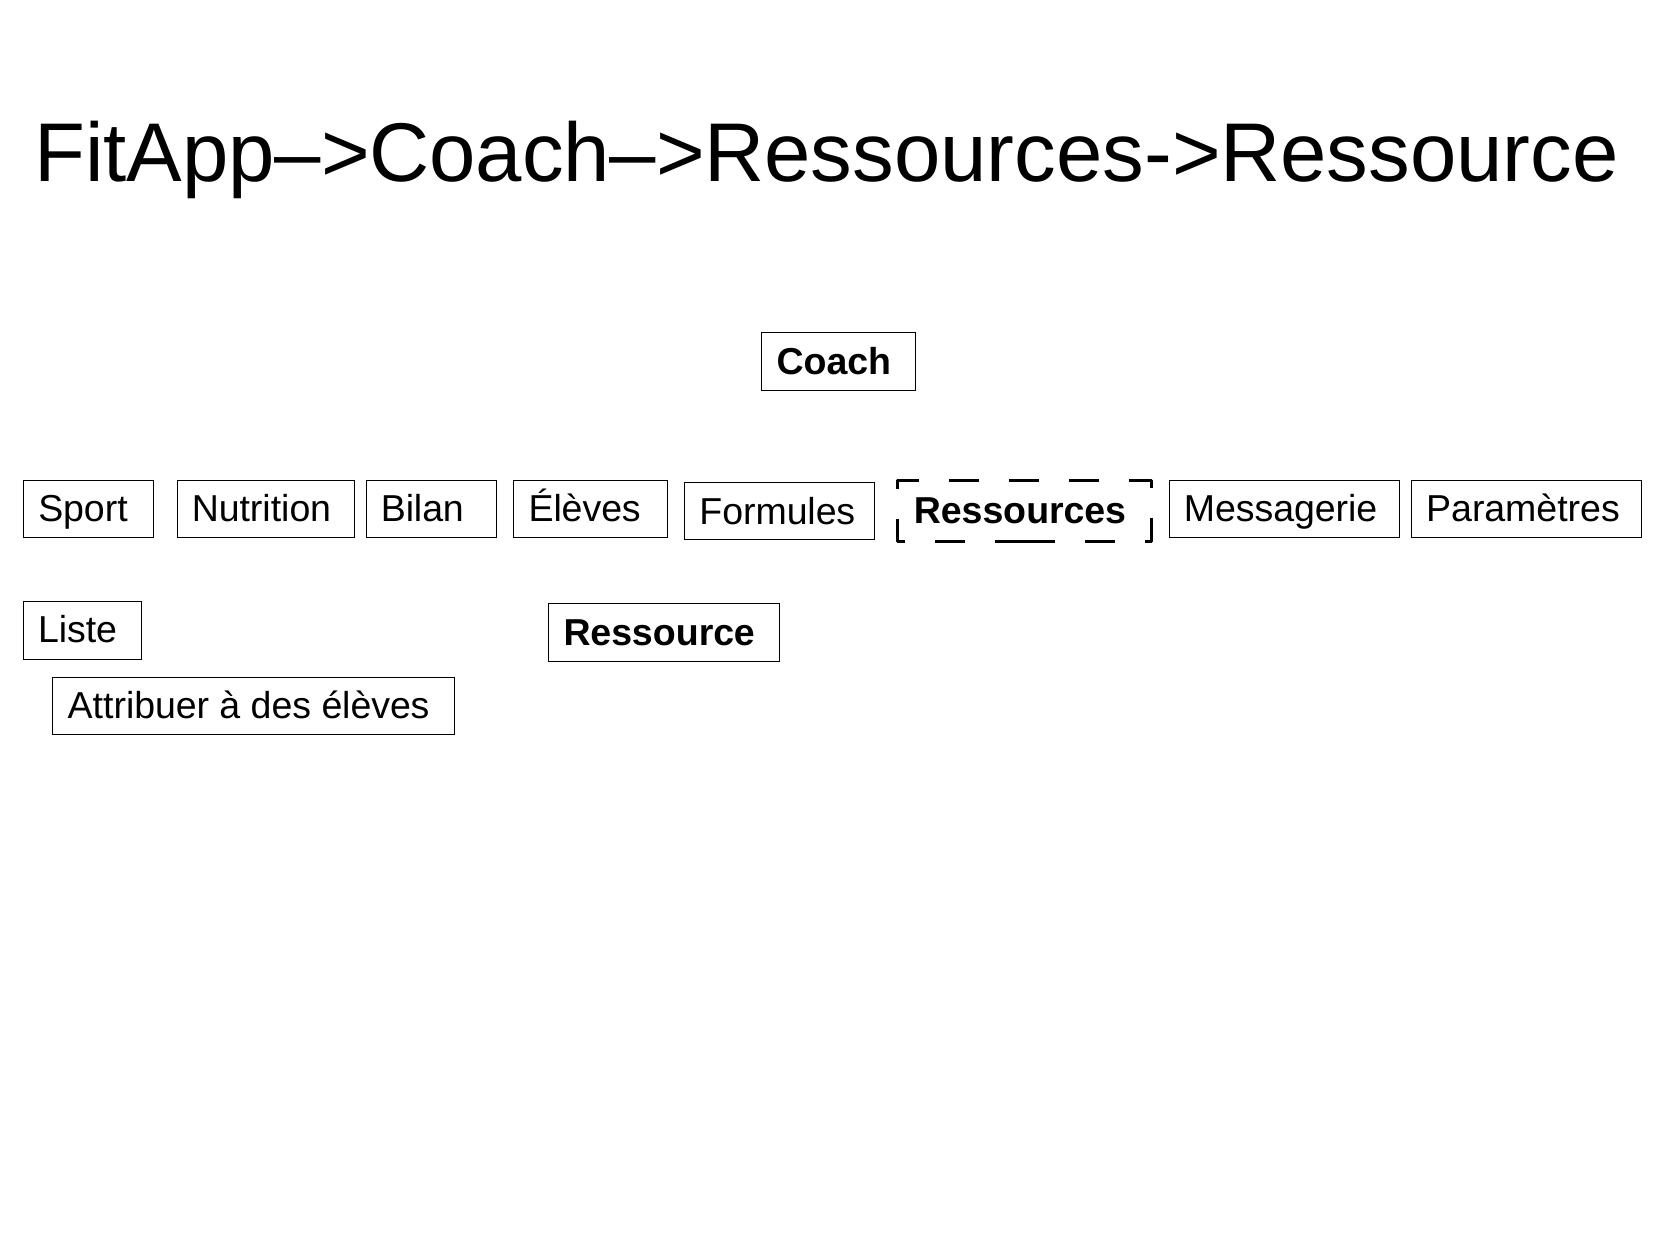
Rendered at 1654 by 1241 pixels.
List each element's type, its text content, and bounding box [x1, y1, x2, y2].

text_box Ressource [548, 603, 780, 662]
text_box Ressources [897, 480, 1152, 542]
text_box Coach [761, 332, 916, 391]
text_box Attribuer à des élèves [52, 677, 455, 735]
text_box Sport [23, 480, 154, 538]
text_box Formules [684, 482, 875, 540]
title FitApp–>Coach–>Ressources->Ressource [11, 49, 1642, 257]
text_box Bilan [366, 480, 497, 538]
text_box Paramètres [1411, 480, 1642, 538]
text_box Liste [23, 601, 142, 660]
text_box Nutrition [177, 480, 355, 538]
text_box Élèves [513, 480, 668, 538]
text_box Messagerie [1169, 480, 1400, 538]
